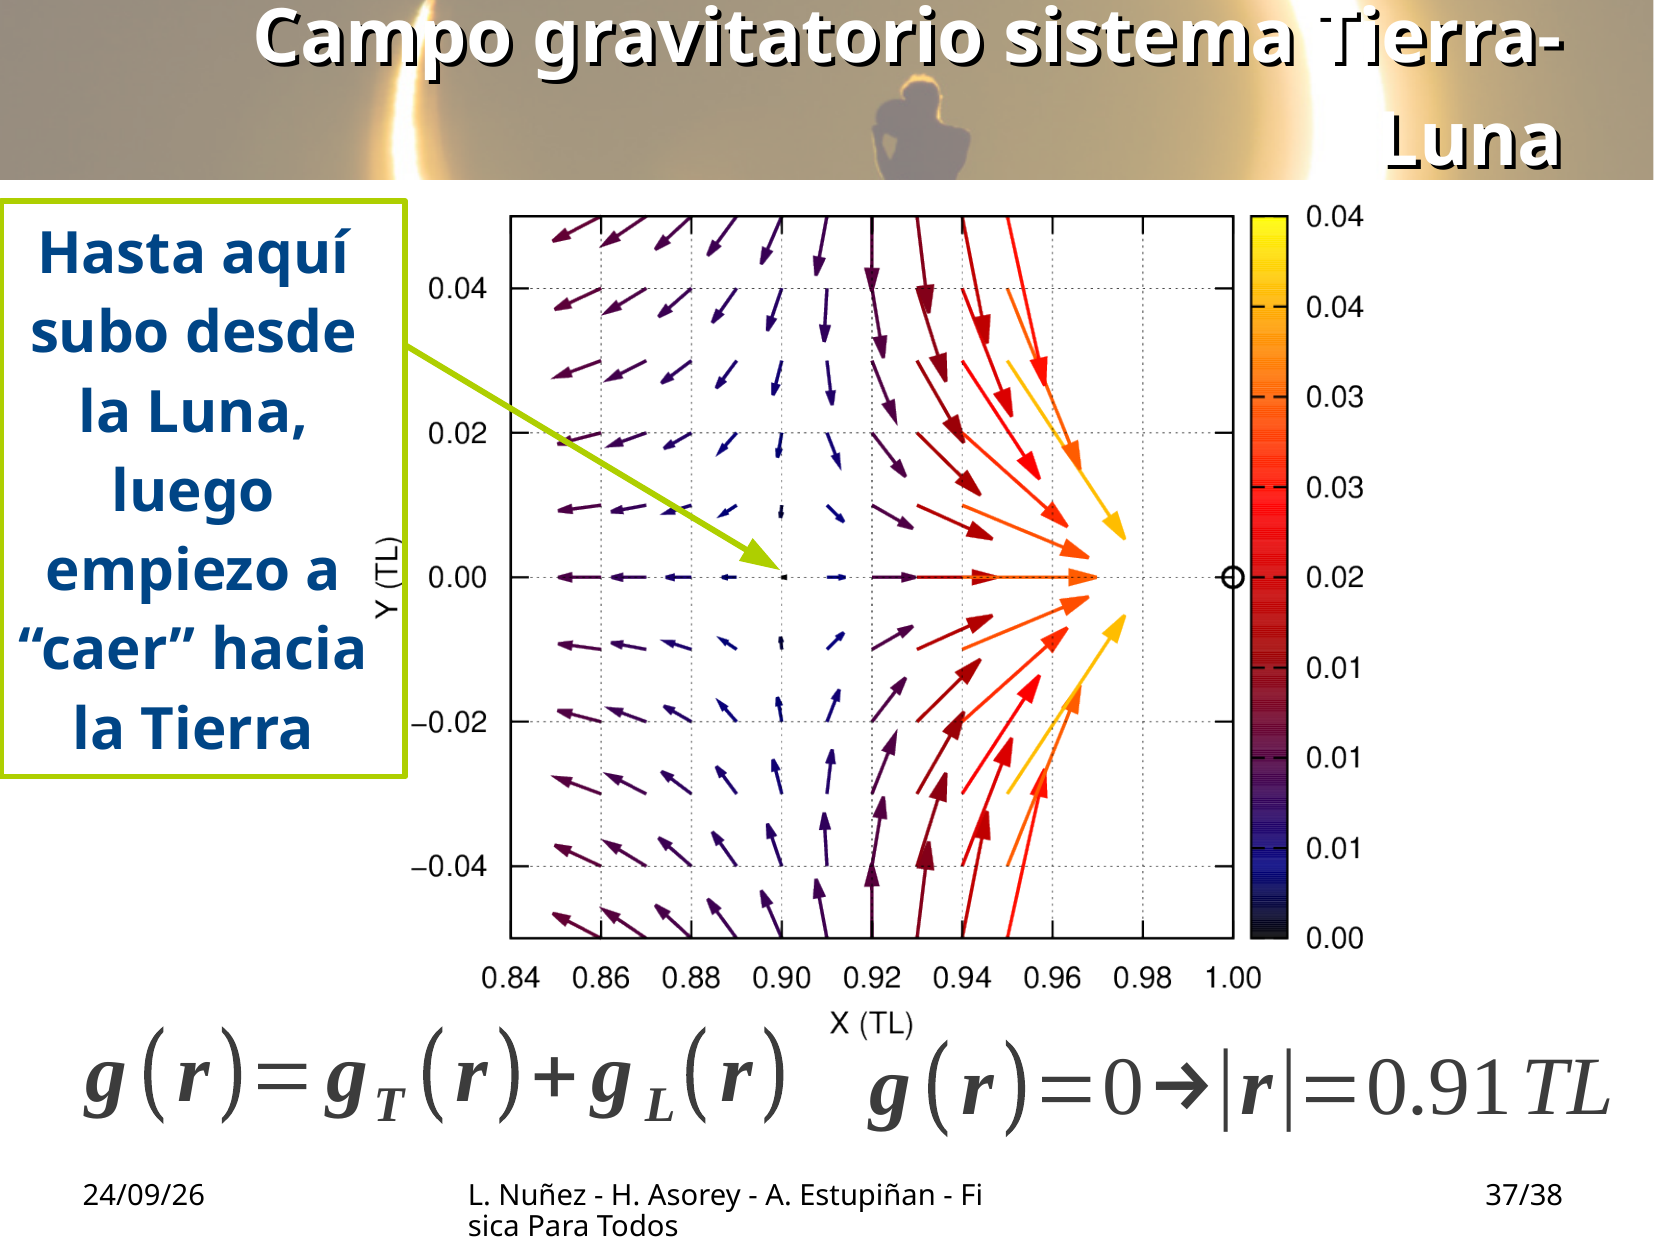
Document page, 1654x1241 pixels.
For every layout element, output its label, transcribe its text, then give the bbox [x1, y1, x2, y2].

text_box Hasta aquí subo desde la Luna, luego empiezo a “caer” hacia la Tierra [1, 201, 406, 696]
picture [0, 0, 1654, 1141]
title Campo gravitatorio sistema Tierra-Luna [75, 19, 1564, 151]
chart [71, 1020, 802, 1132]
picture [90, 696, 402, 774]
chart [855, 1033, 1622, 1141]
